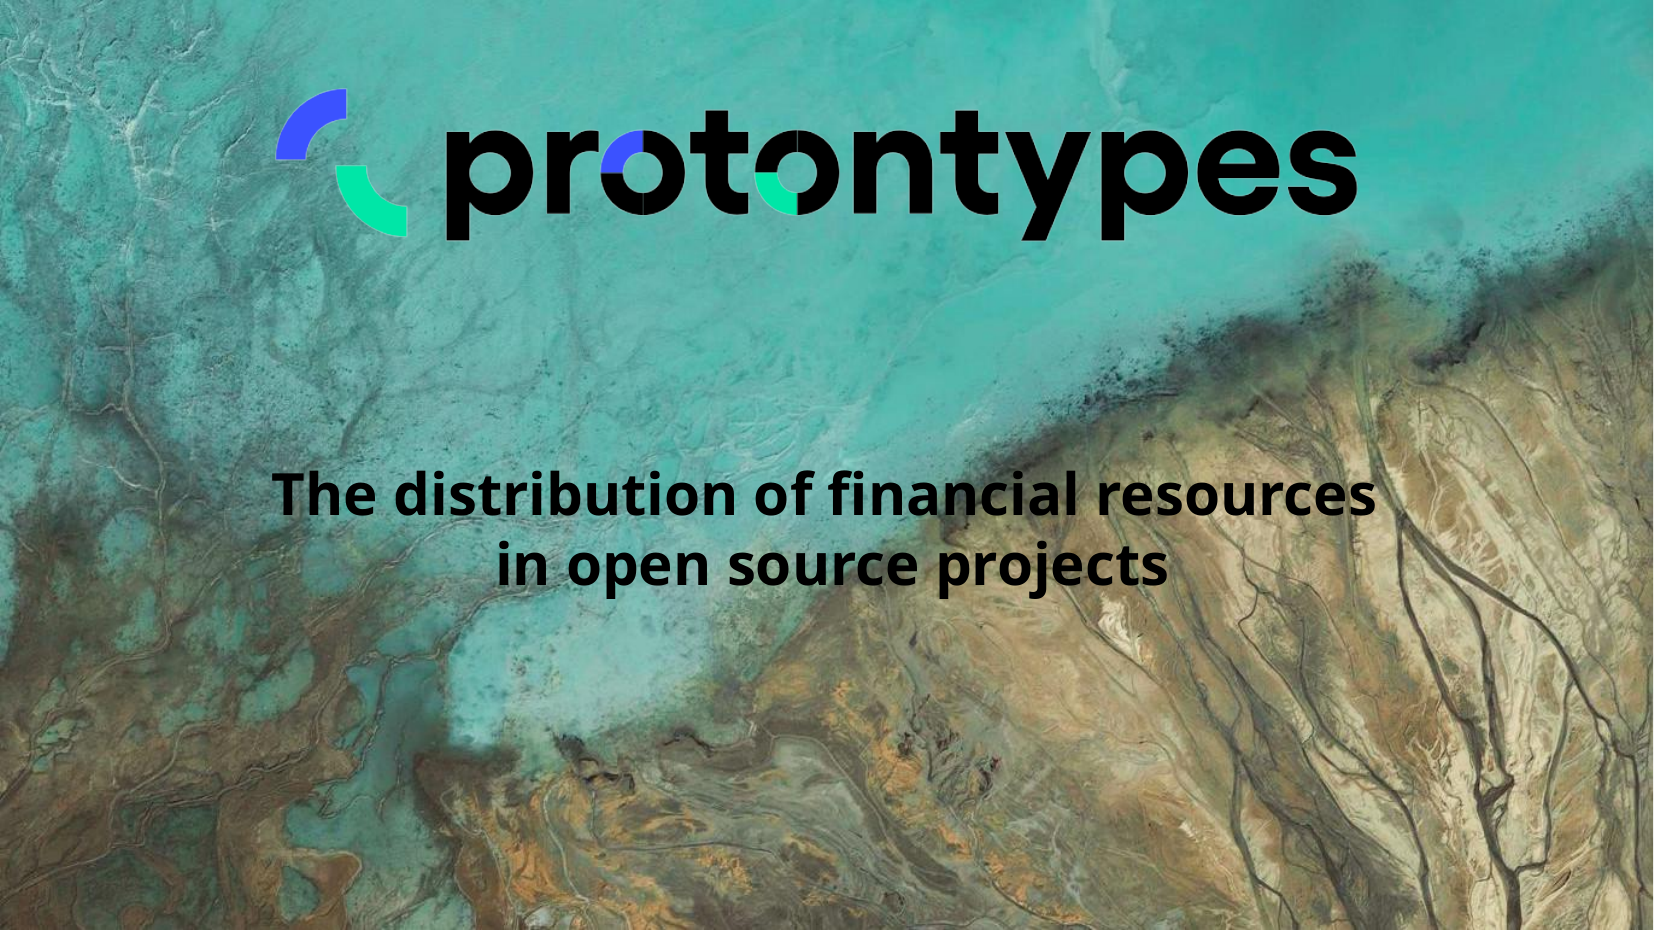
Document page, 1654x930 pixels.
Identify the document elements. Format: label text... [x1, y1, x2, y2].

text_box The distribution of financial resources in open source projects [88, 406, 1577, 649]
picture [0, 0, 1654, 930]
